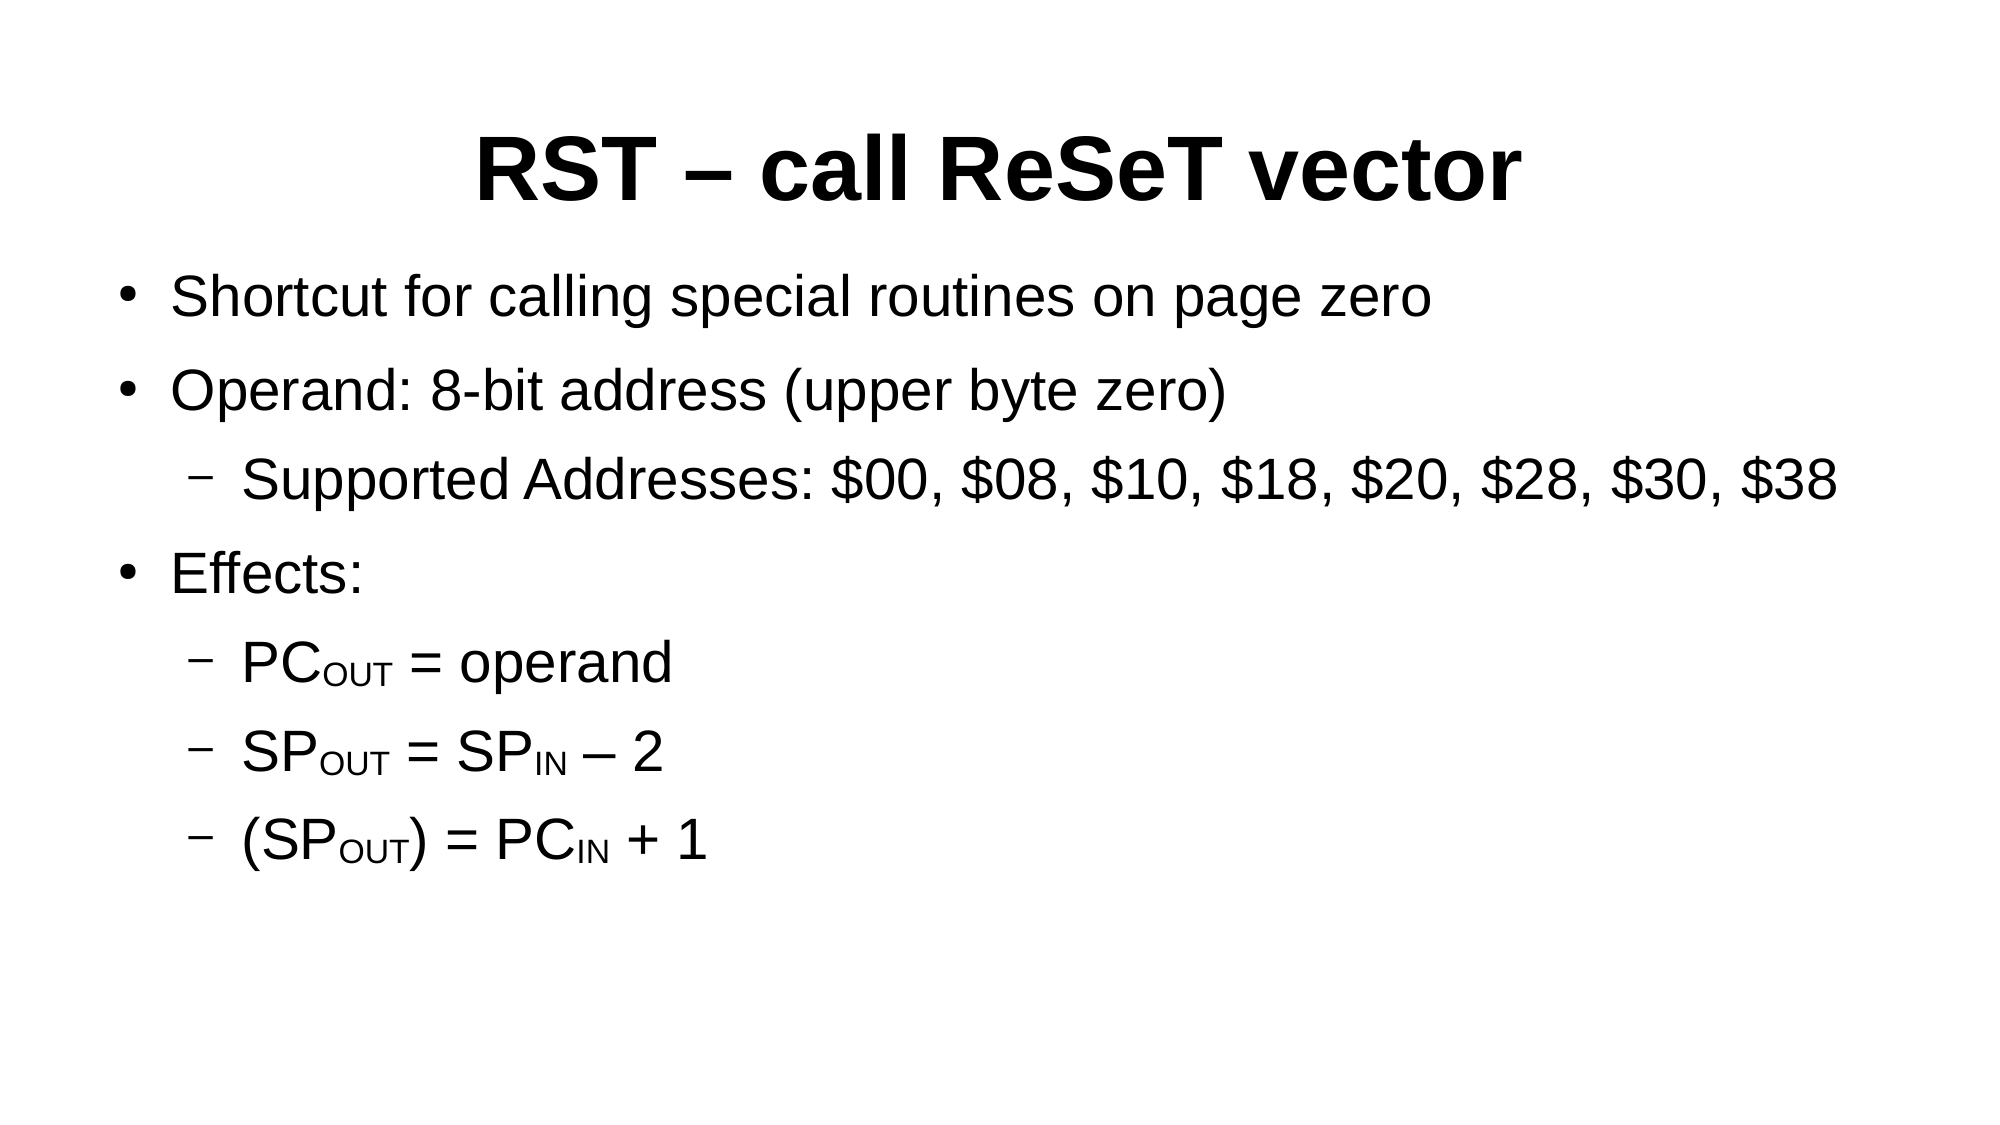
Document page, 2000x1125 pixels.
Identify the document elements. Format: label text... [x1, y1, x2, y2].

list Shortcut for calling special routines on page zero Operand: 8-bit address (upper byte zero) Supported Addresses: $00, $08, $10, $18, $20, $28, $30, $38 Effects: PCOUT = operand SPOUT = SPIN – 2 (SPOUT) = PCIN + 1 [99, 263, 1935, 1066]
title RST – call ReSeT vector [137, 59, 1862, 263]
